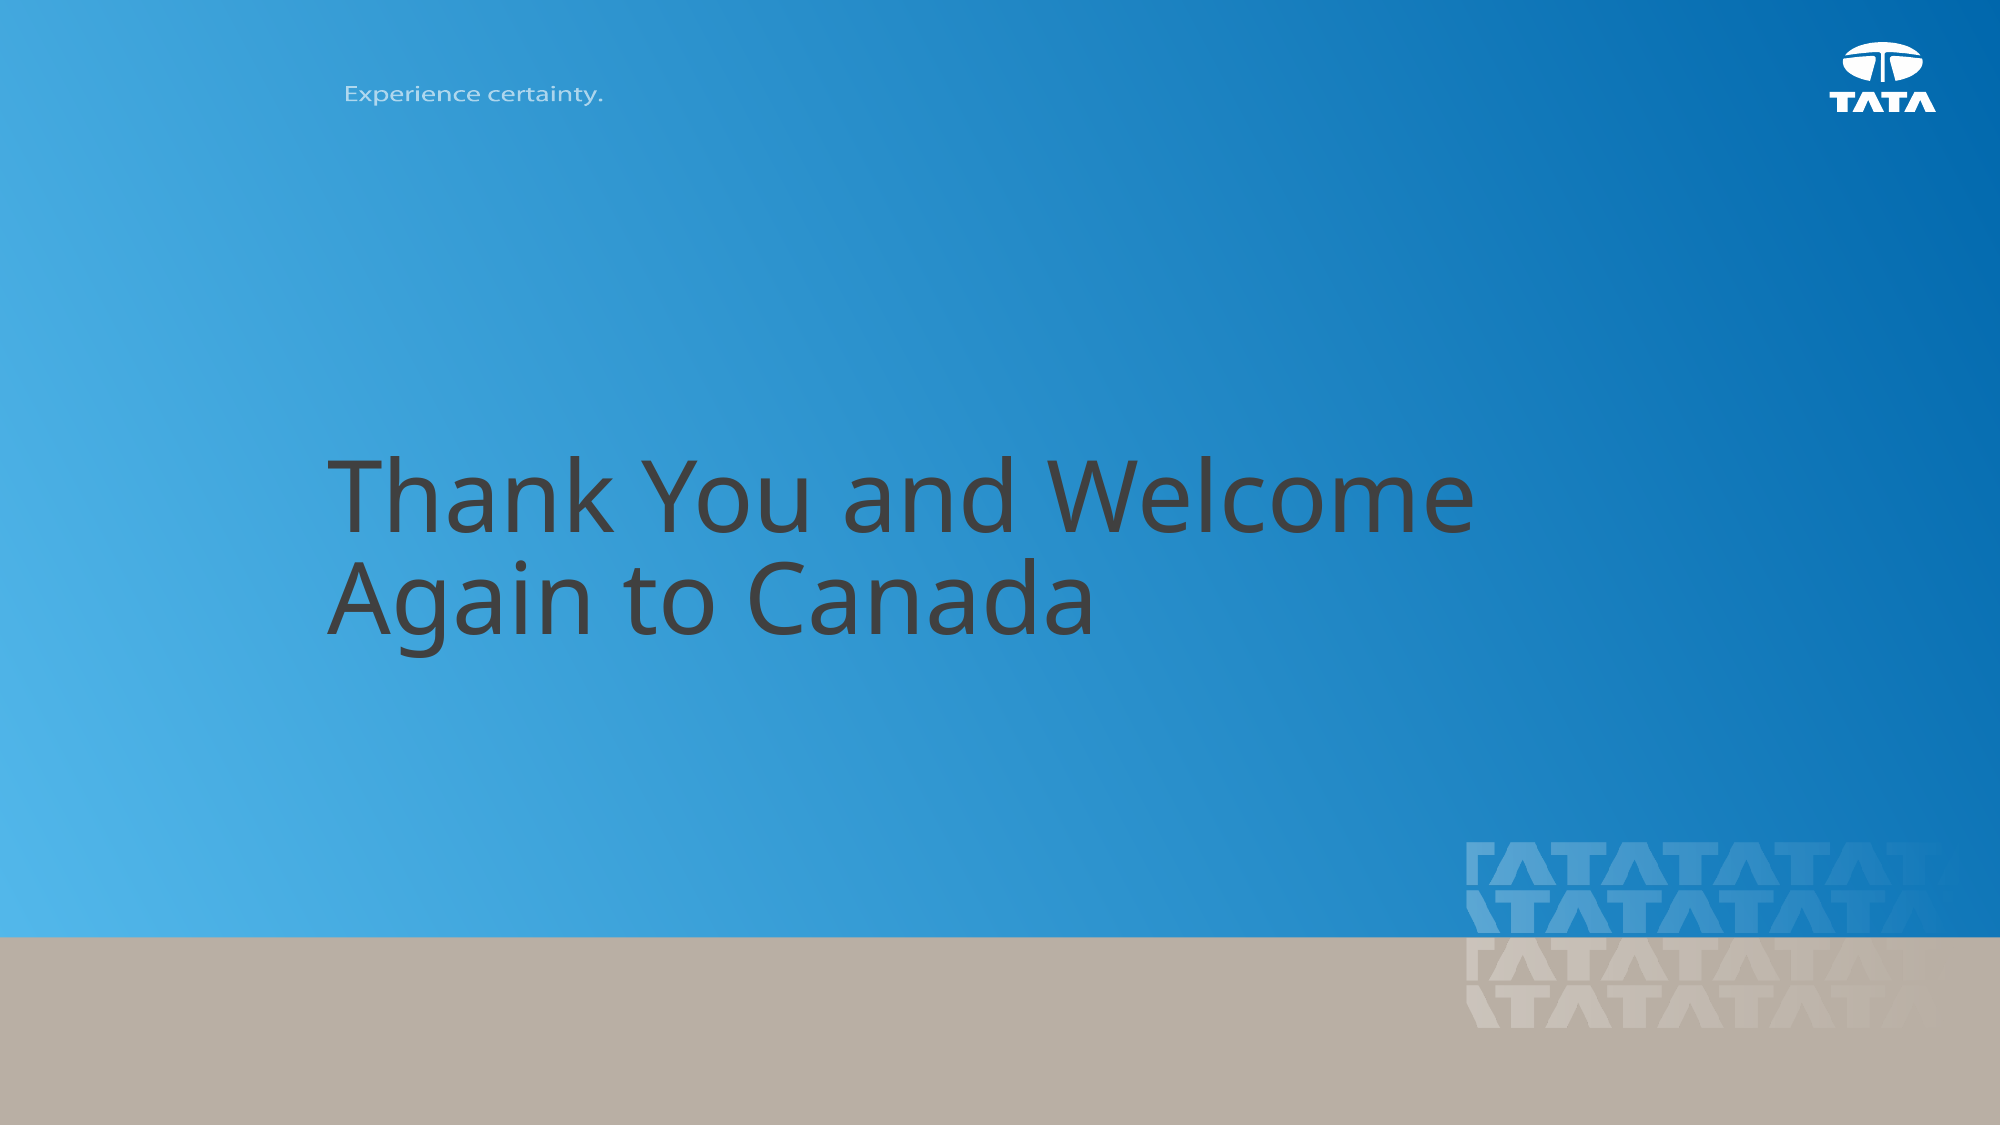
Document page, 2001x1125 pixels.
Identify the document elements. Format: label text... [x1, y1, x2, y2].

title Thank You and Welcome Again to Canada [312, 443, 1575, 567]
picture [1466, 842, 2001, 1028]
